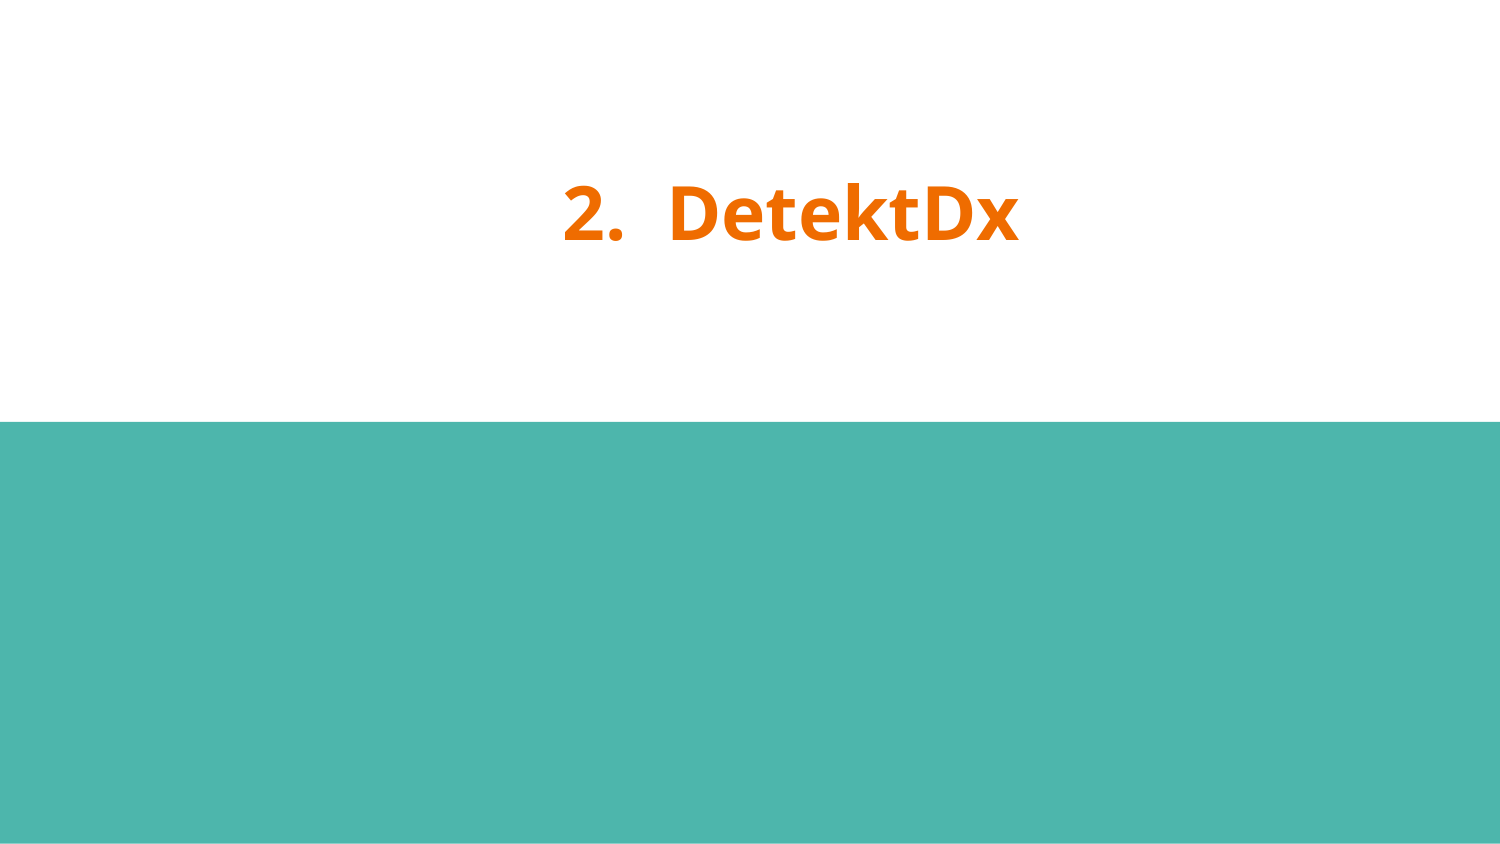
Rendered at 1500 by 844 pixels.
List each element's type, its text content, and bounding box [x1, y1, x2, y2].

title 2. DetektDx [51, 133, 1458, 289]
